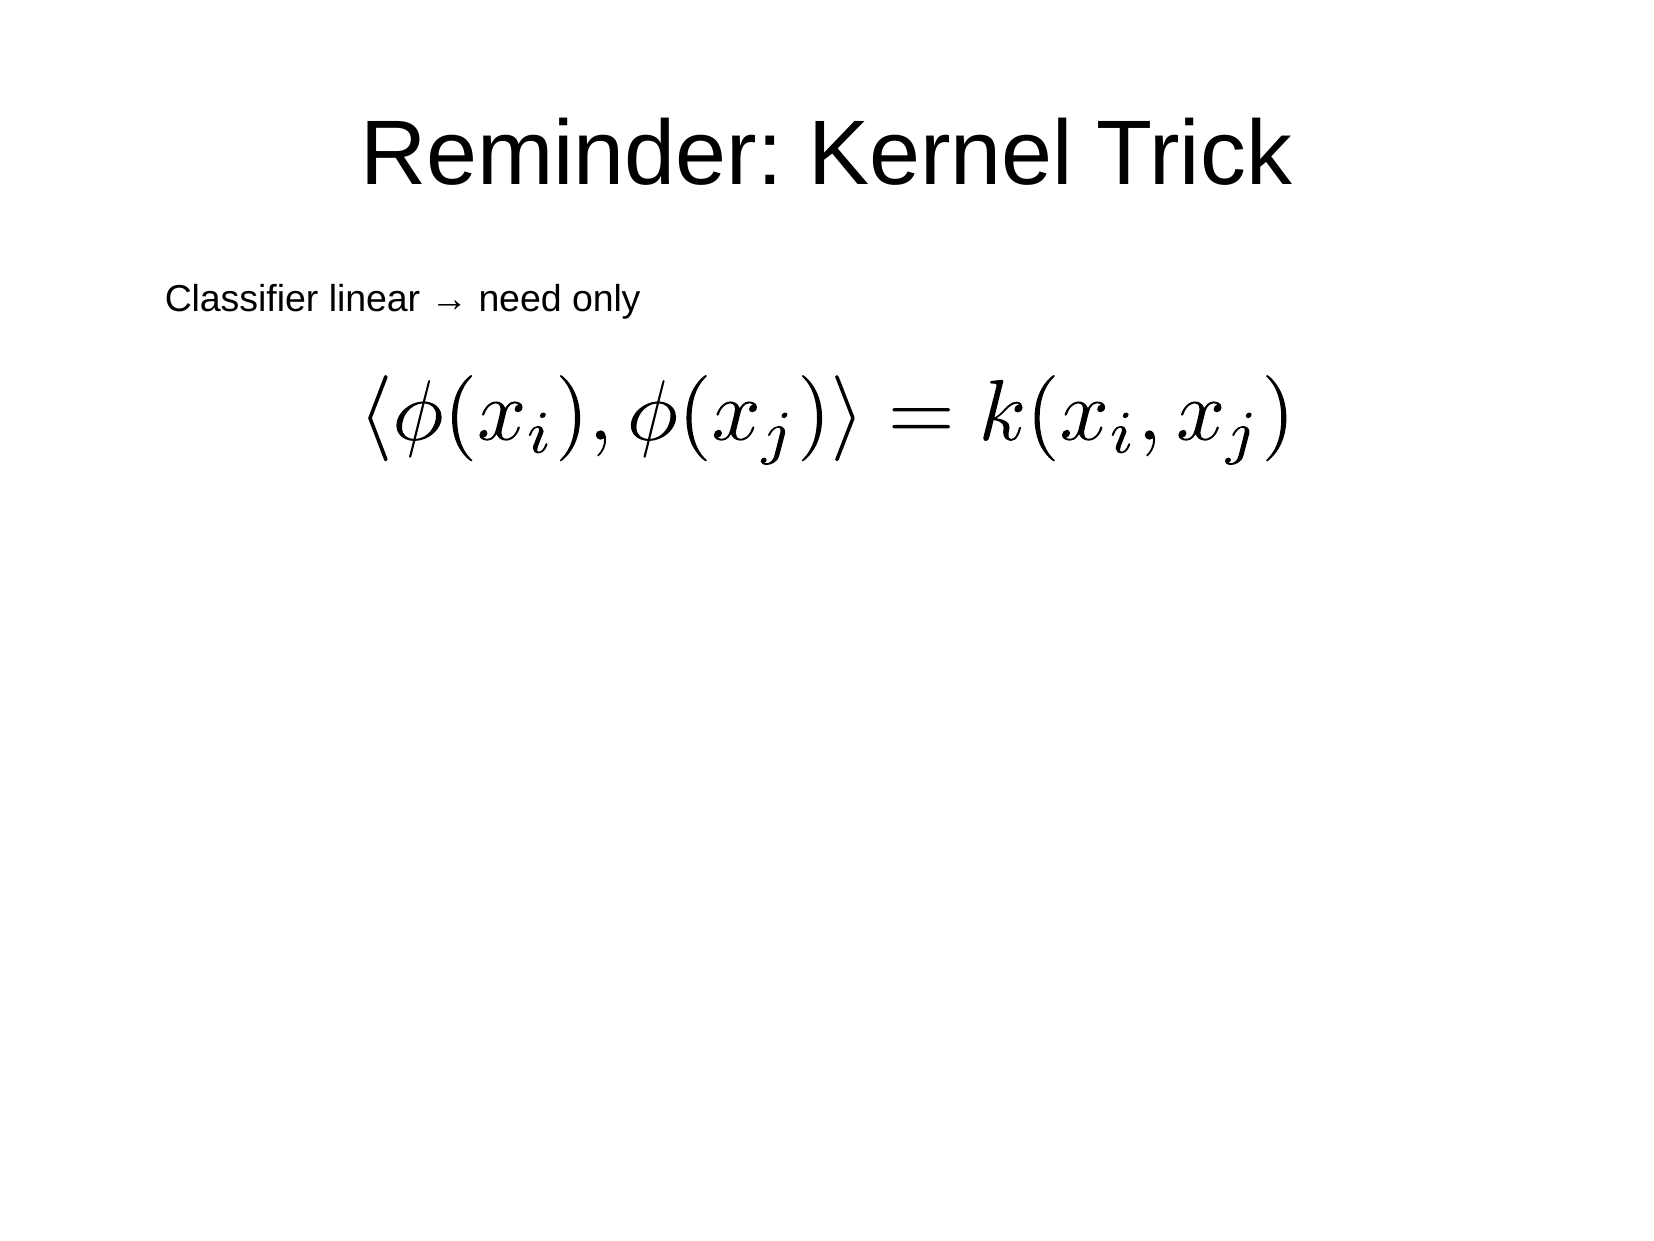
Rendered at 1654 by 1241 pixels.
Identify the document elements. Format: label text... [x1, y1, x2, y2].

text_box Classifier linear → need only [150, 270, 1471, 621]
title Reminder: Kernel Trick [82, 49, 1571, 257]
